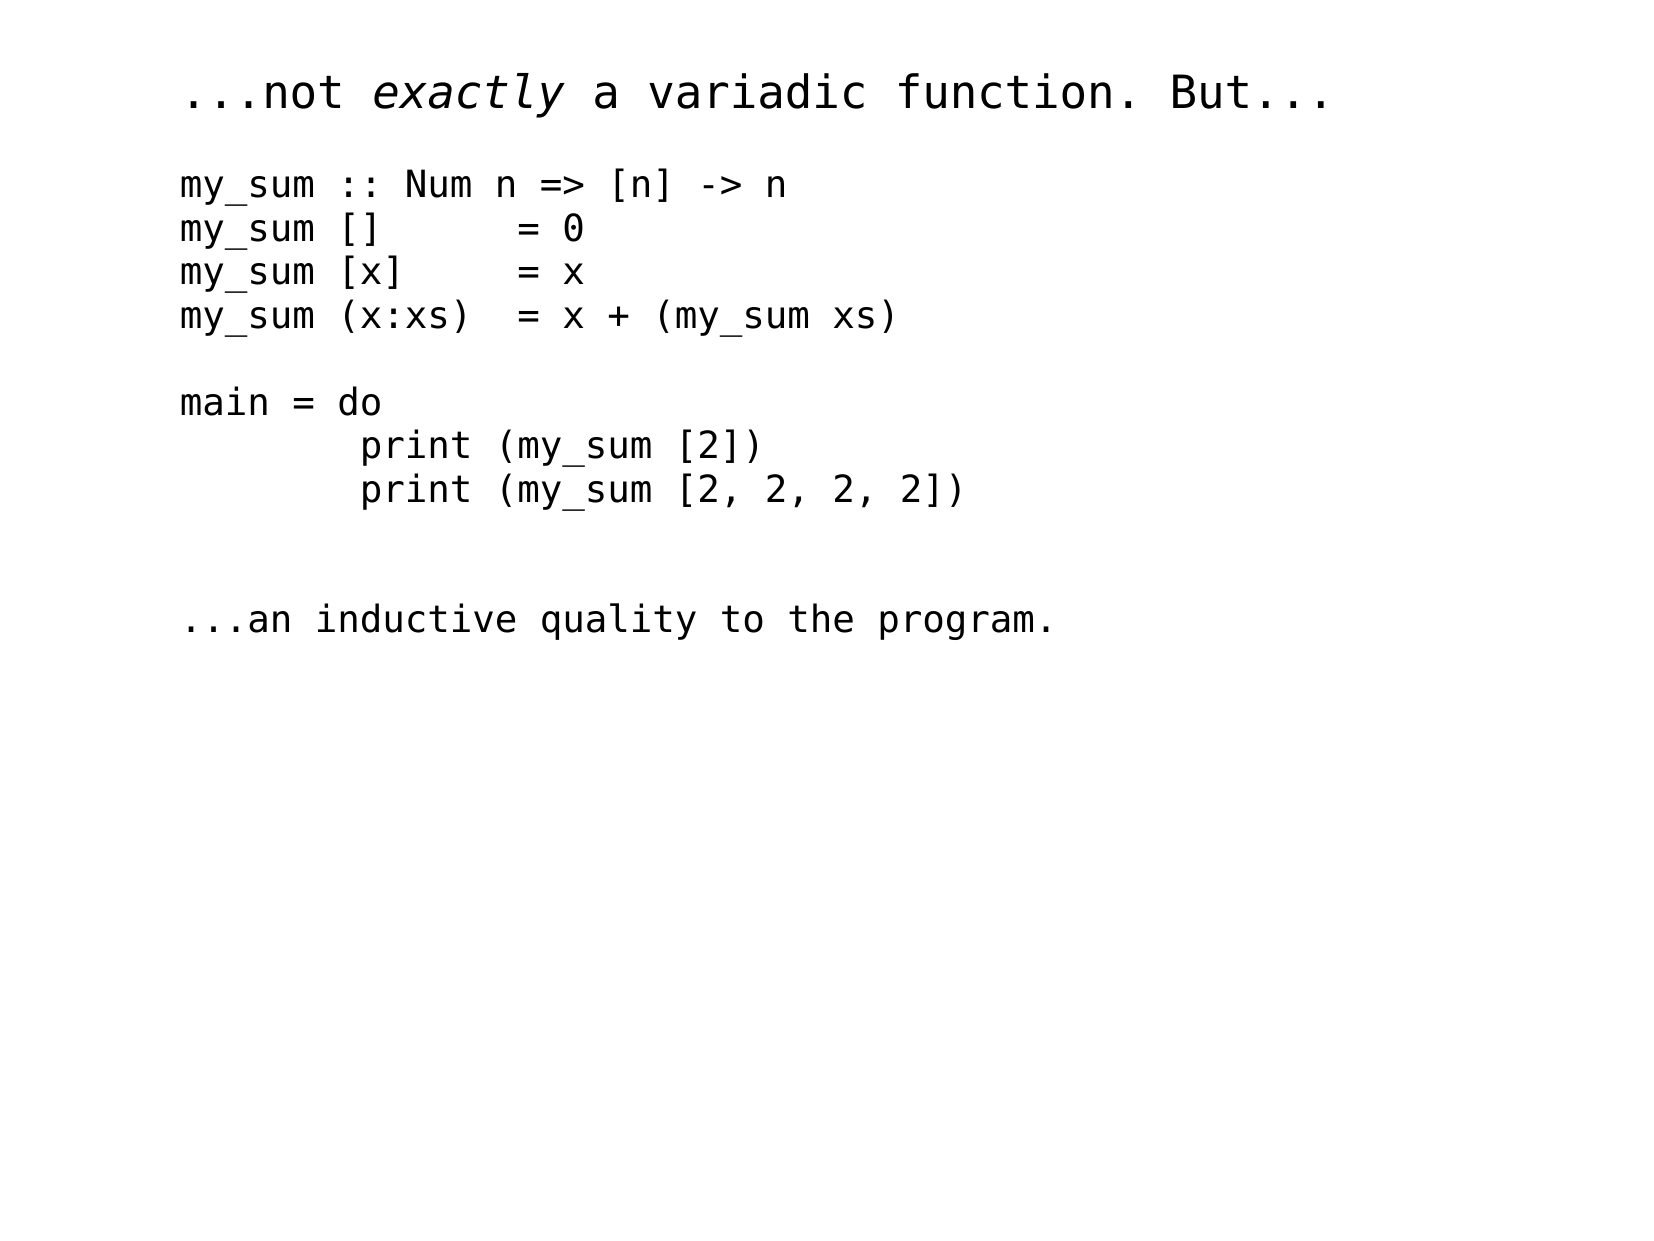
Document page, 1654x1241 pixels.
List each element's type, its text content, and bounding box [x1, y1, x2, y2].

text_box ...not exactly a variadic function. But... my_sum :: Num n => [n] -> n my_sum [] = 0 my_sum [x] = x my_sum (x:xs) = x + (my_sum xs) main = do print (my_sum [2]) print (my_sum [2, 2, 2, 2]) ...an inductive quality to the program. [165, 58, 1350, 808]
